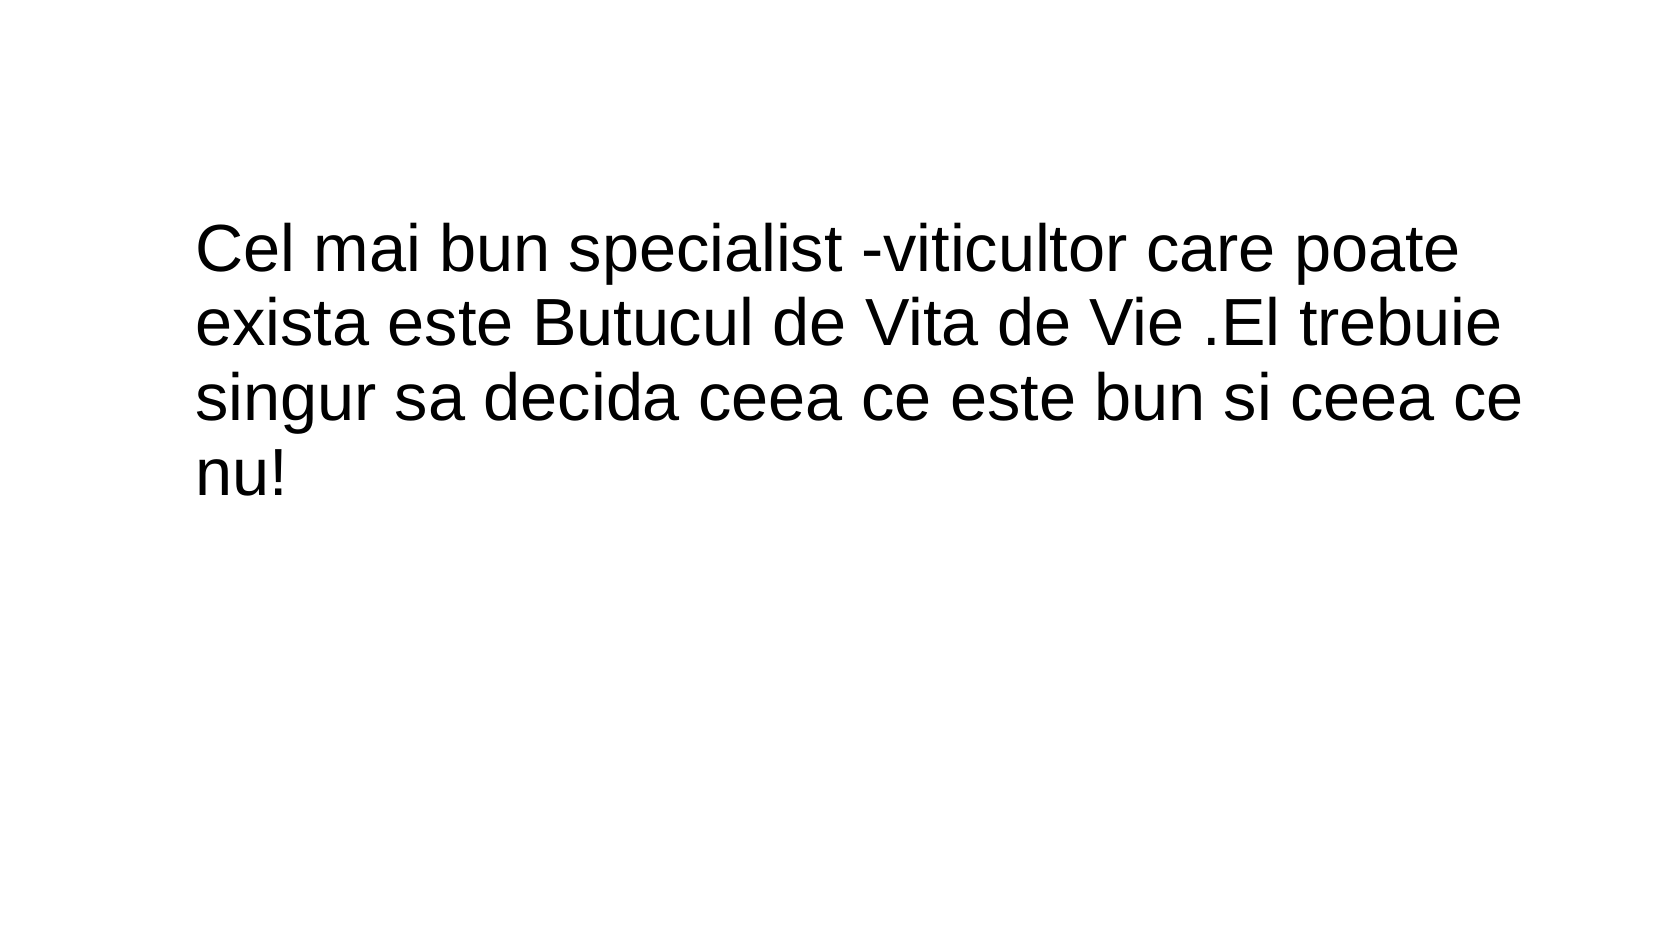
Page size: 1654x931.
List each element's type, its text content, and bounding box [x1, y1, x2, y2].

list Cel mai bun specialist -viticultor care poate exista este Butucul de Vita de Vie .El trebuie singur sa decida ceea ce este bun si ceea ce nu! [124, 210, 1613, 751]
